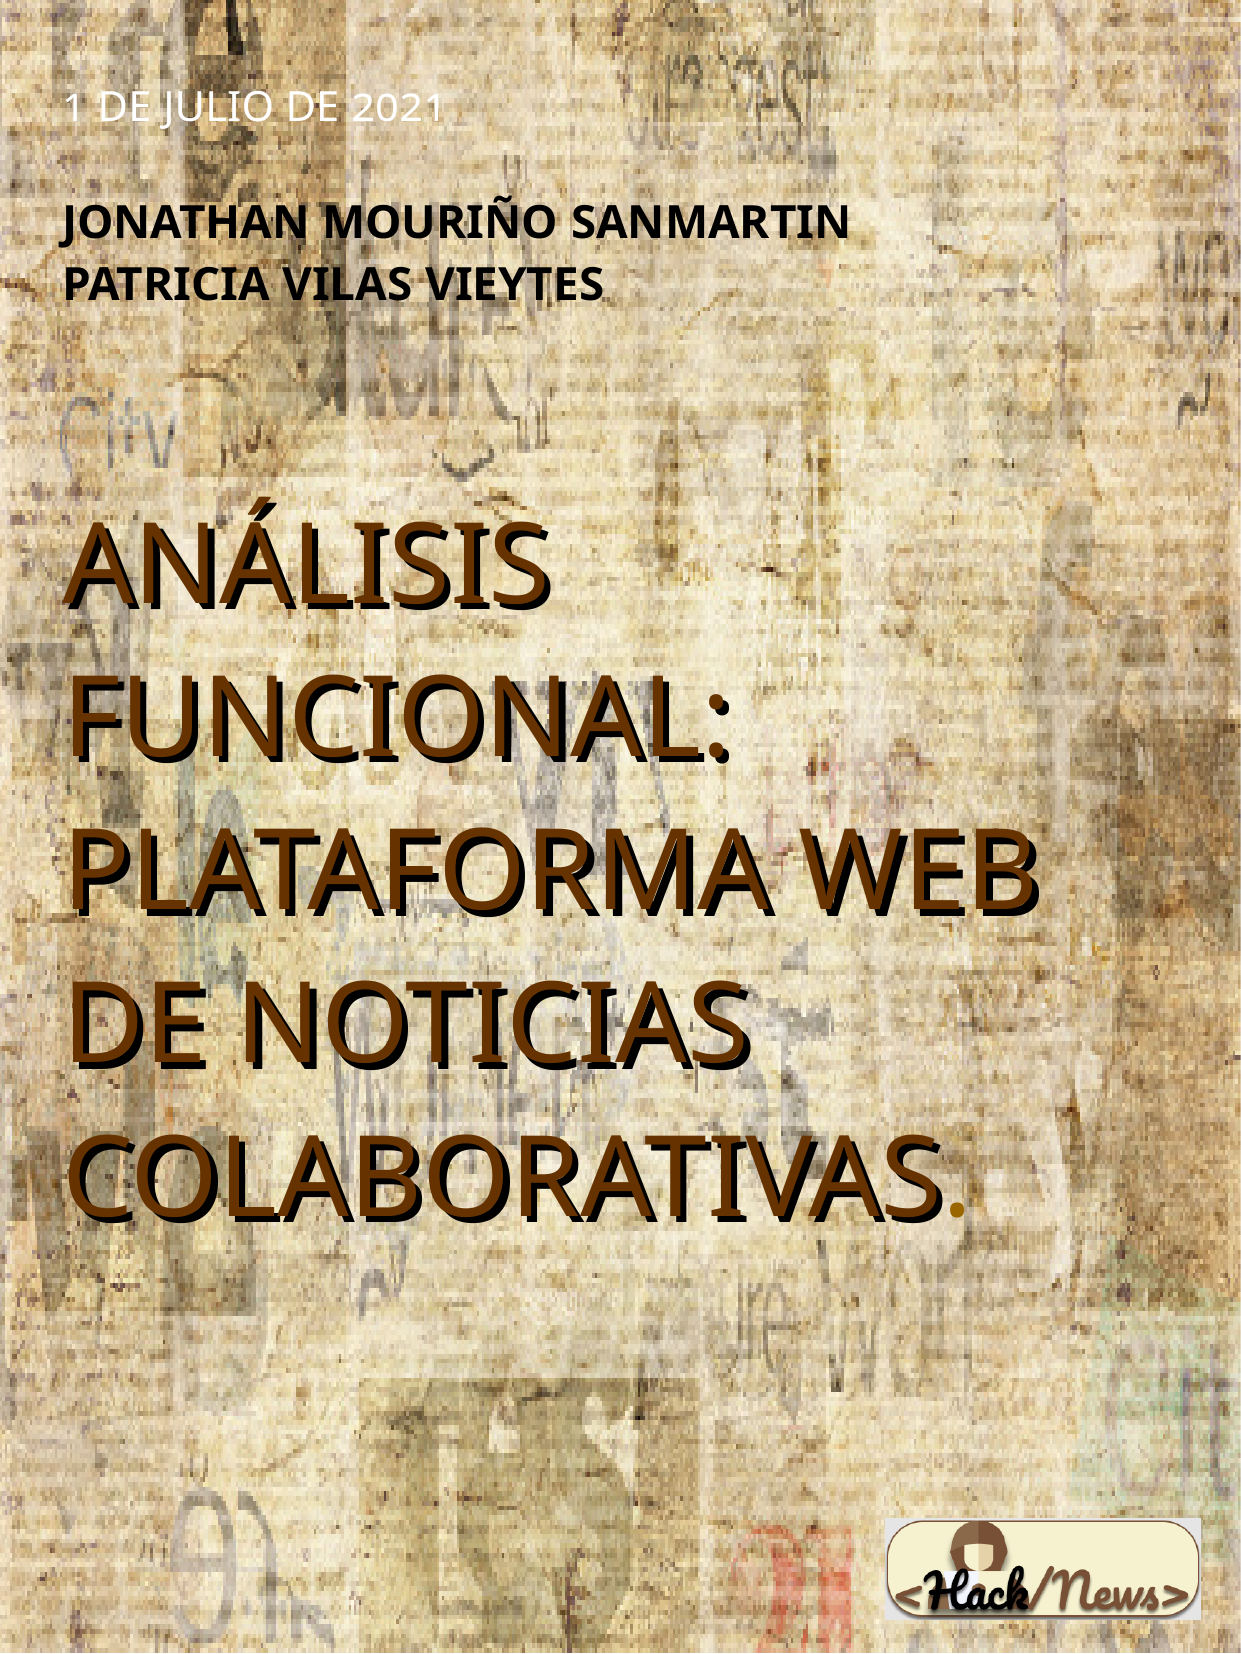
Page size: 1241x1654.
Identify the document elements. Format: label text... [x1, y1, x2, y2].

picture [0, 0, 1241, 1653]
subtitle ANÁLISIS FUNCIONAL: PLATAFORMA WEB DE NOTICIAS COLABORATIVAS. [62, 386, 1179, 1346]
title 1 DE JULIO DE 2021 JONATHAN MOURIÑO SANMARTIN PATRICIA VILAS VIEYTES [62, 65, 1179, 342]
